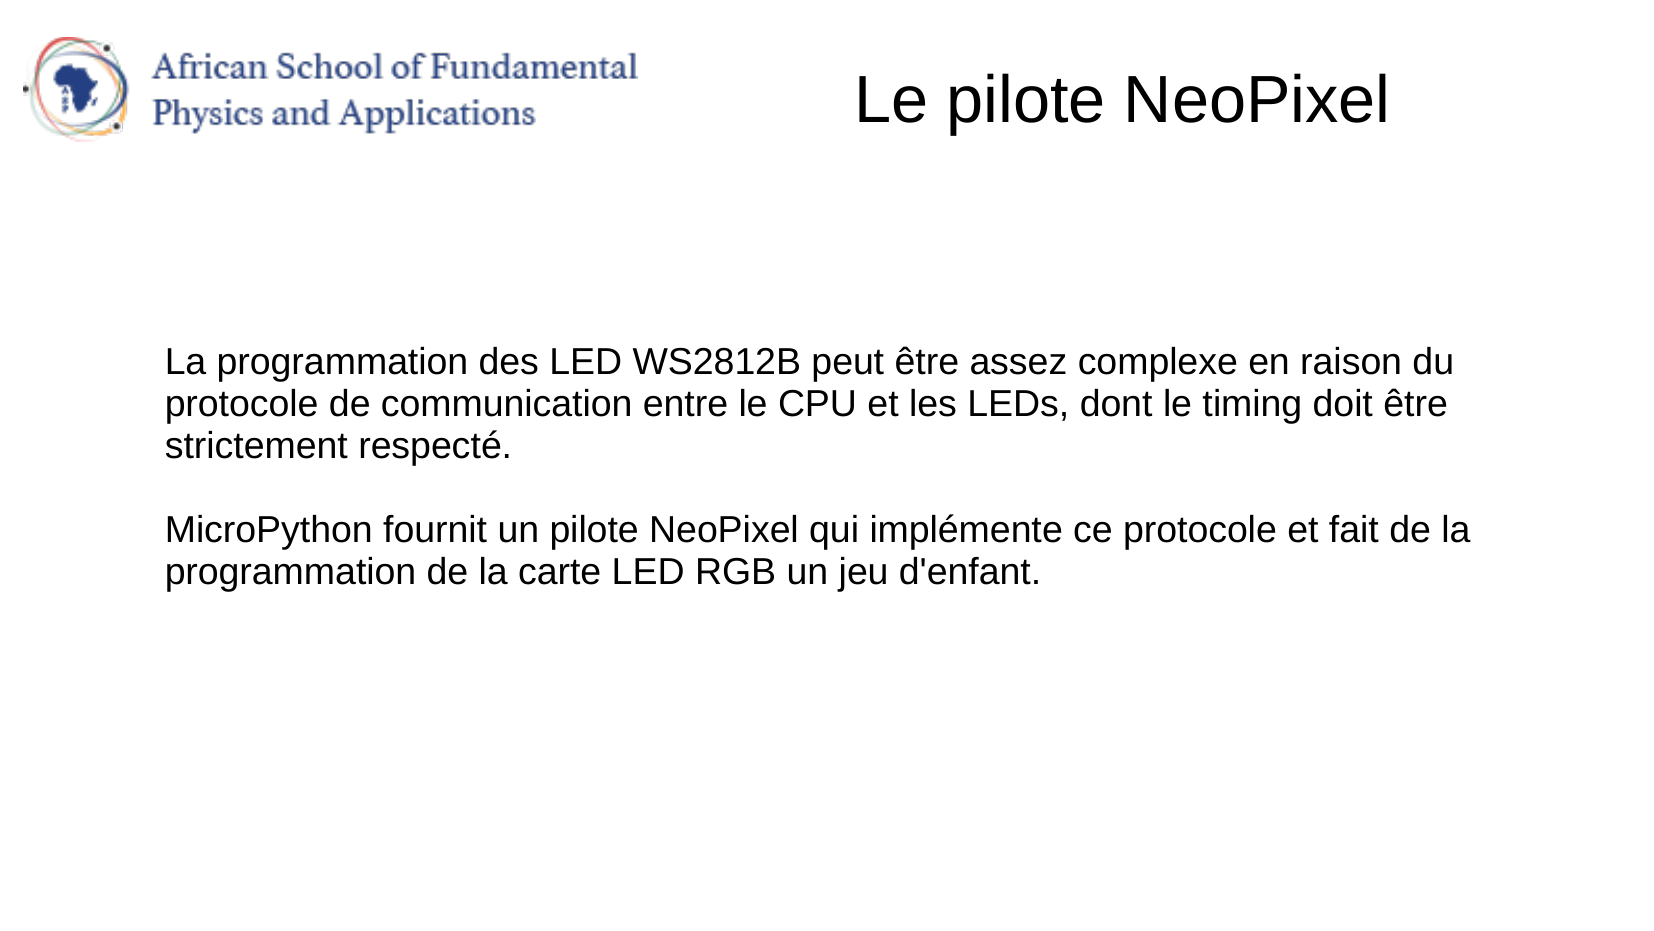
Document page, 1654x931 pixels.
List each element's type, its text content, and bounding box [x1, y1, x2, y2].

text_box La programmation des LED WS2812B peut être assez complexe en raison du protocole de communication entre le CPU et les LEDs, dont le timing doit être strictement respecté. MicroPython fournit un pilote NeoPixel qui implémente ce protocole et fait de la programmation de la carte LED RGB un jeu d'enfant. [150, 333, 1576, 601]
picture [23, 37, 635, 142]
title Le pilote NeoPixel [635, 21, 1610, 177]
